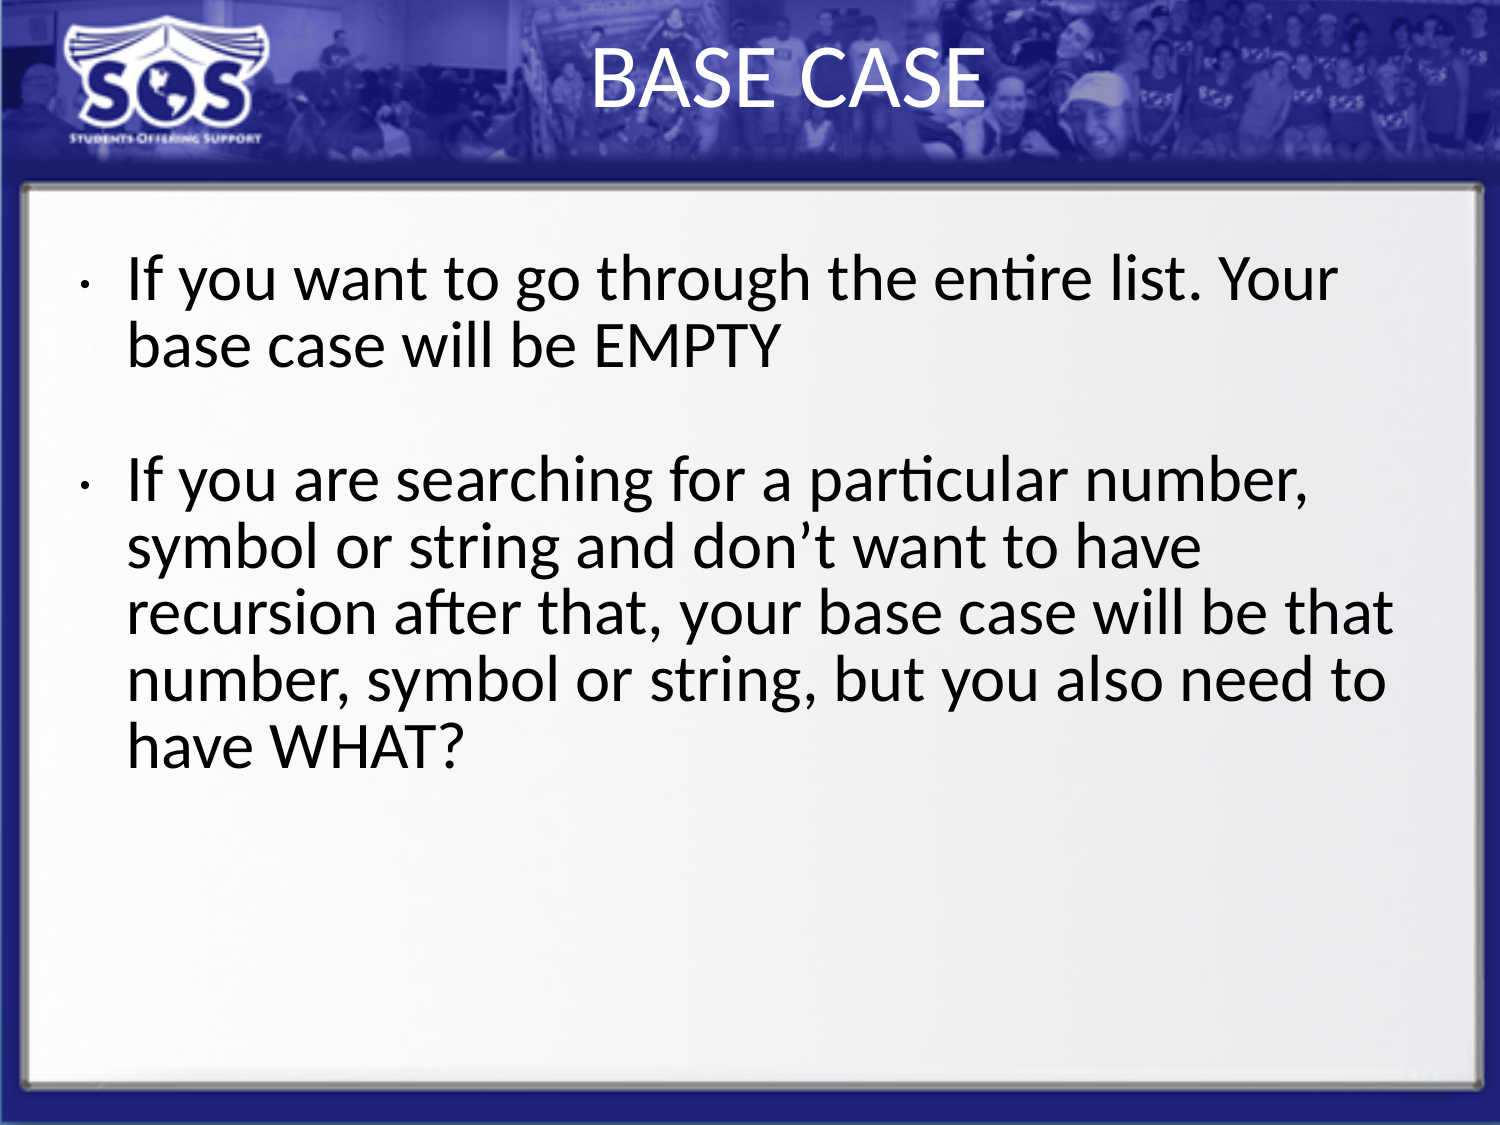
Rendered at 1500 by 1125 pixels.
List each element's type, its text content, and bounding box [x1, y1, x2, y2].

text_box BASE CASE [301, 30, 1278, 158]
picture [0, 0, 1500, 1125]
text_box If you want to go through the entire list. Your base case will be EMPTY If you are searching for a particular number, symbol or string and don’t want to have recursion after that, your base case will be that number, symbol or string, but you also need to have WHAT? [64, 243, 1447, 986]
